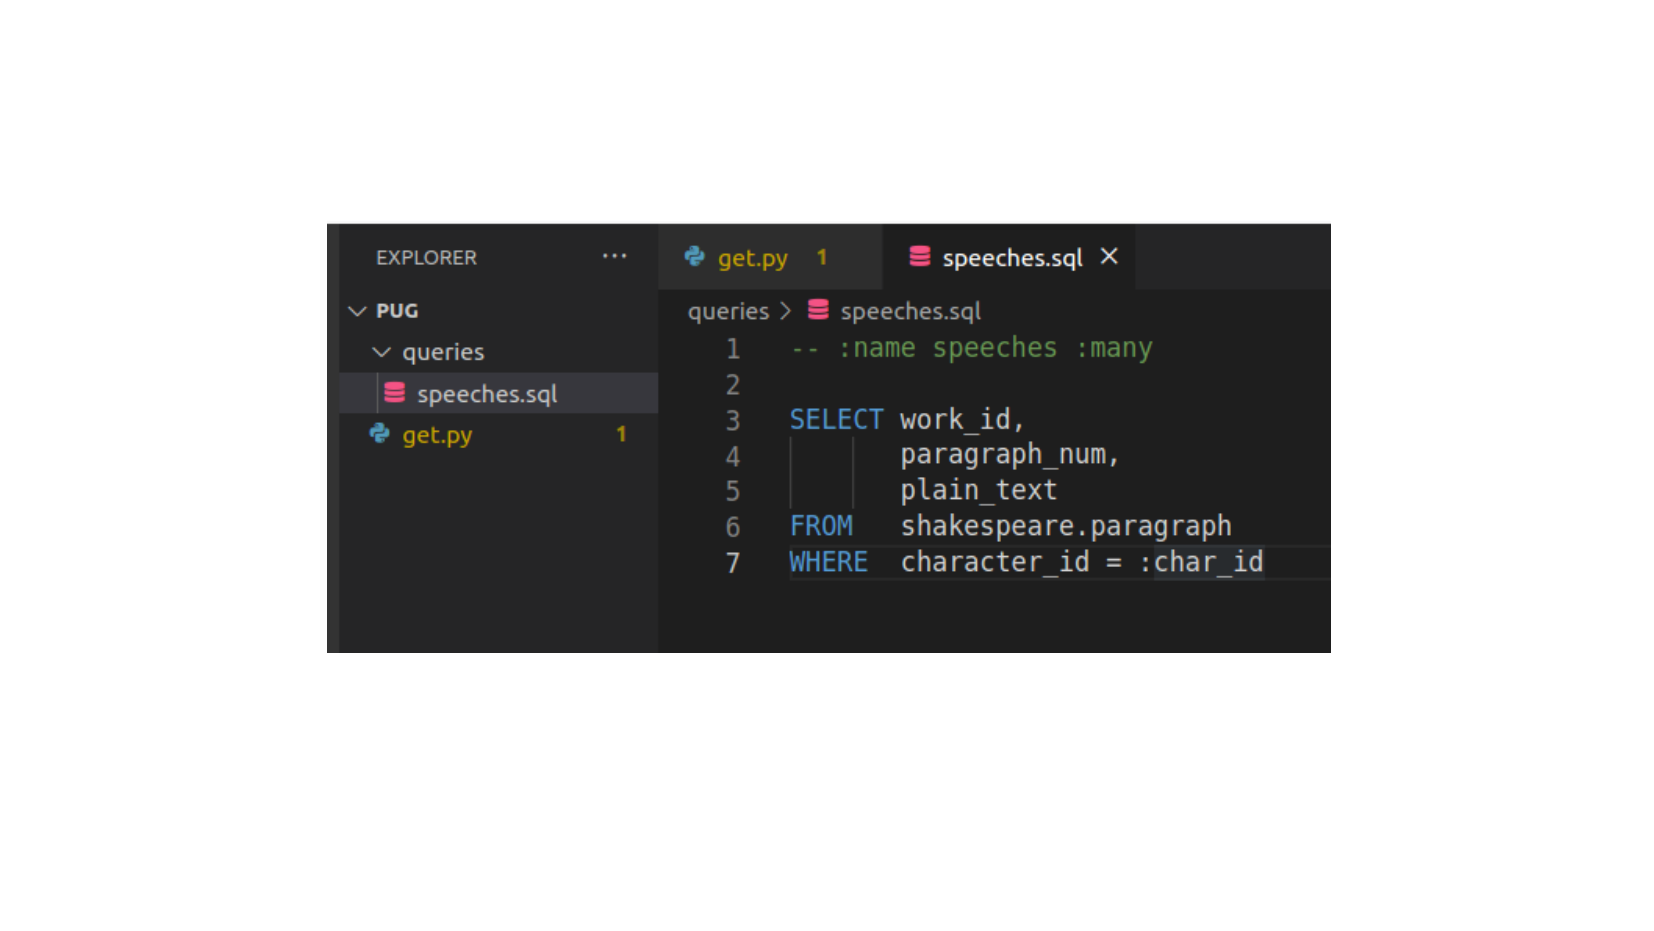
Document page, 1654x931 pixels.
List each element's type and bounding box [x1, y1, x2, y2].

picture [327, 221, 1331, 653]
